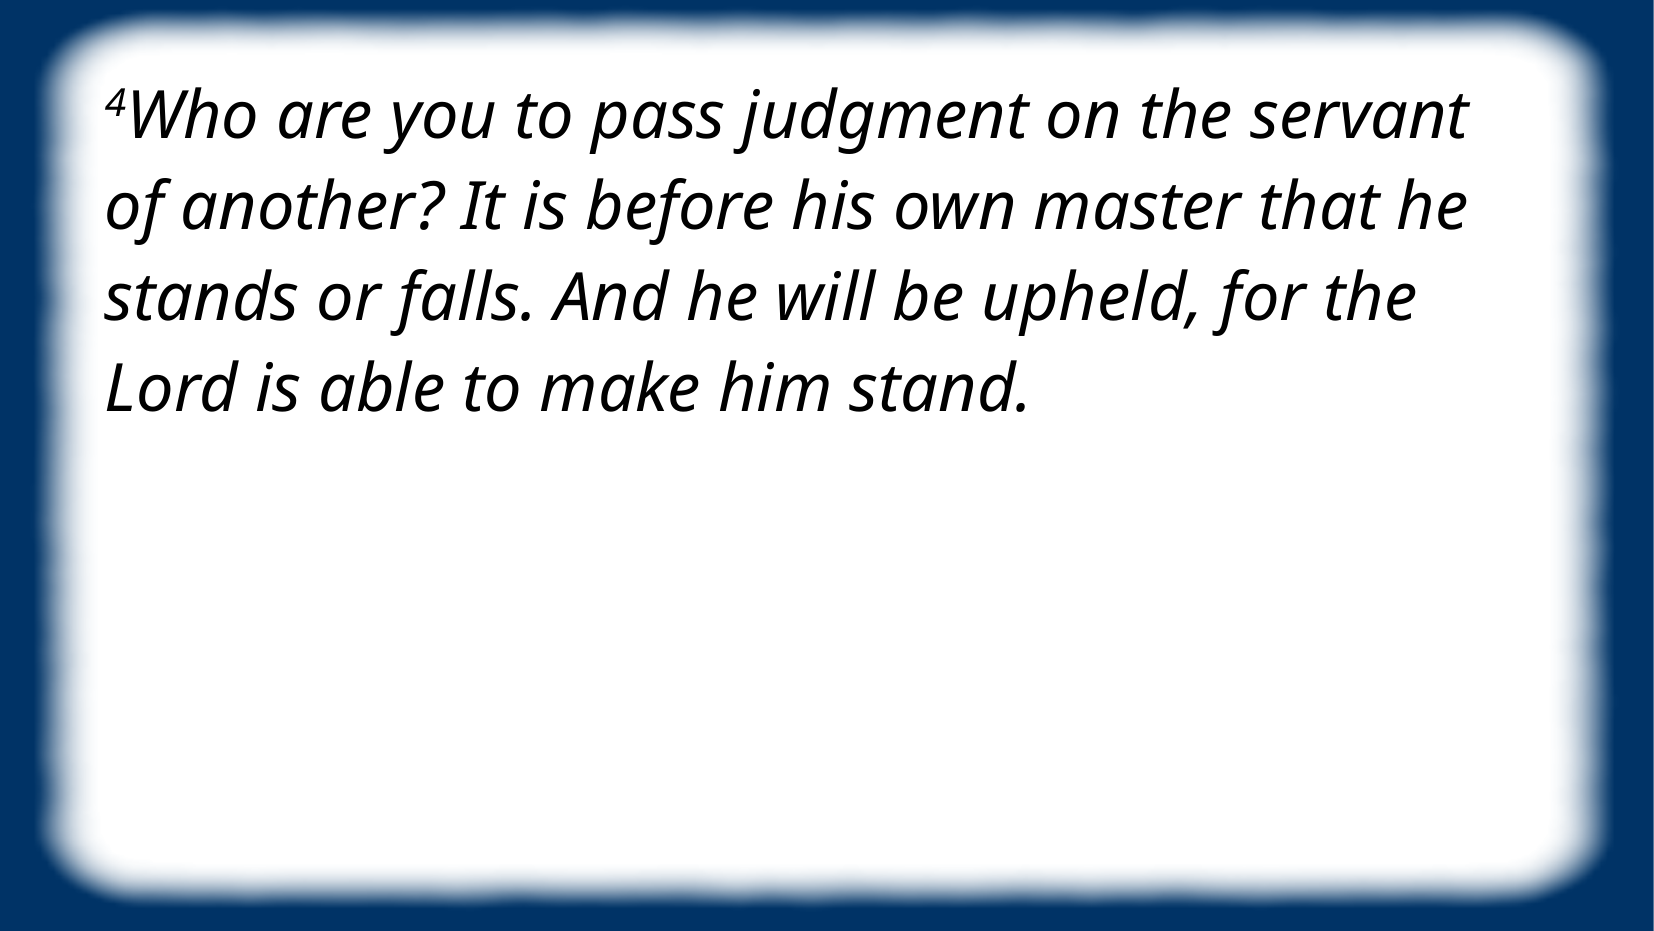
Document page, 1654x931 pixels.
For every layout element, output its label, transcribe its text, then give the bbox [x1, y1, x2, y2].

text_box 4Who are you to pass judgment on the servant of another? It is before his own master that he stands or falls. And he will be upheld, for the Lord is able to make him stand. [90, 60, 1546, 430]
picture [0, 0, 1654, 931]
